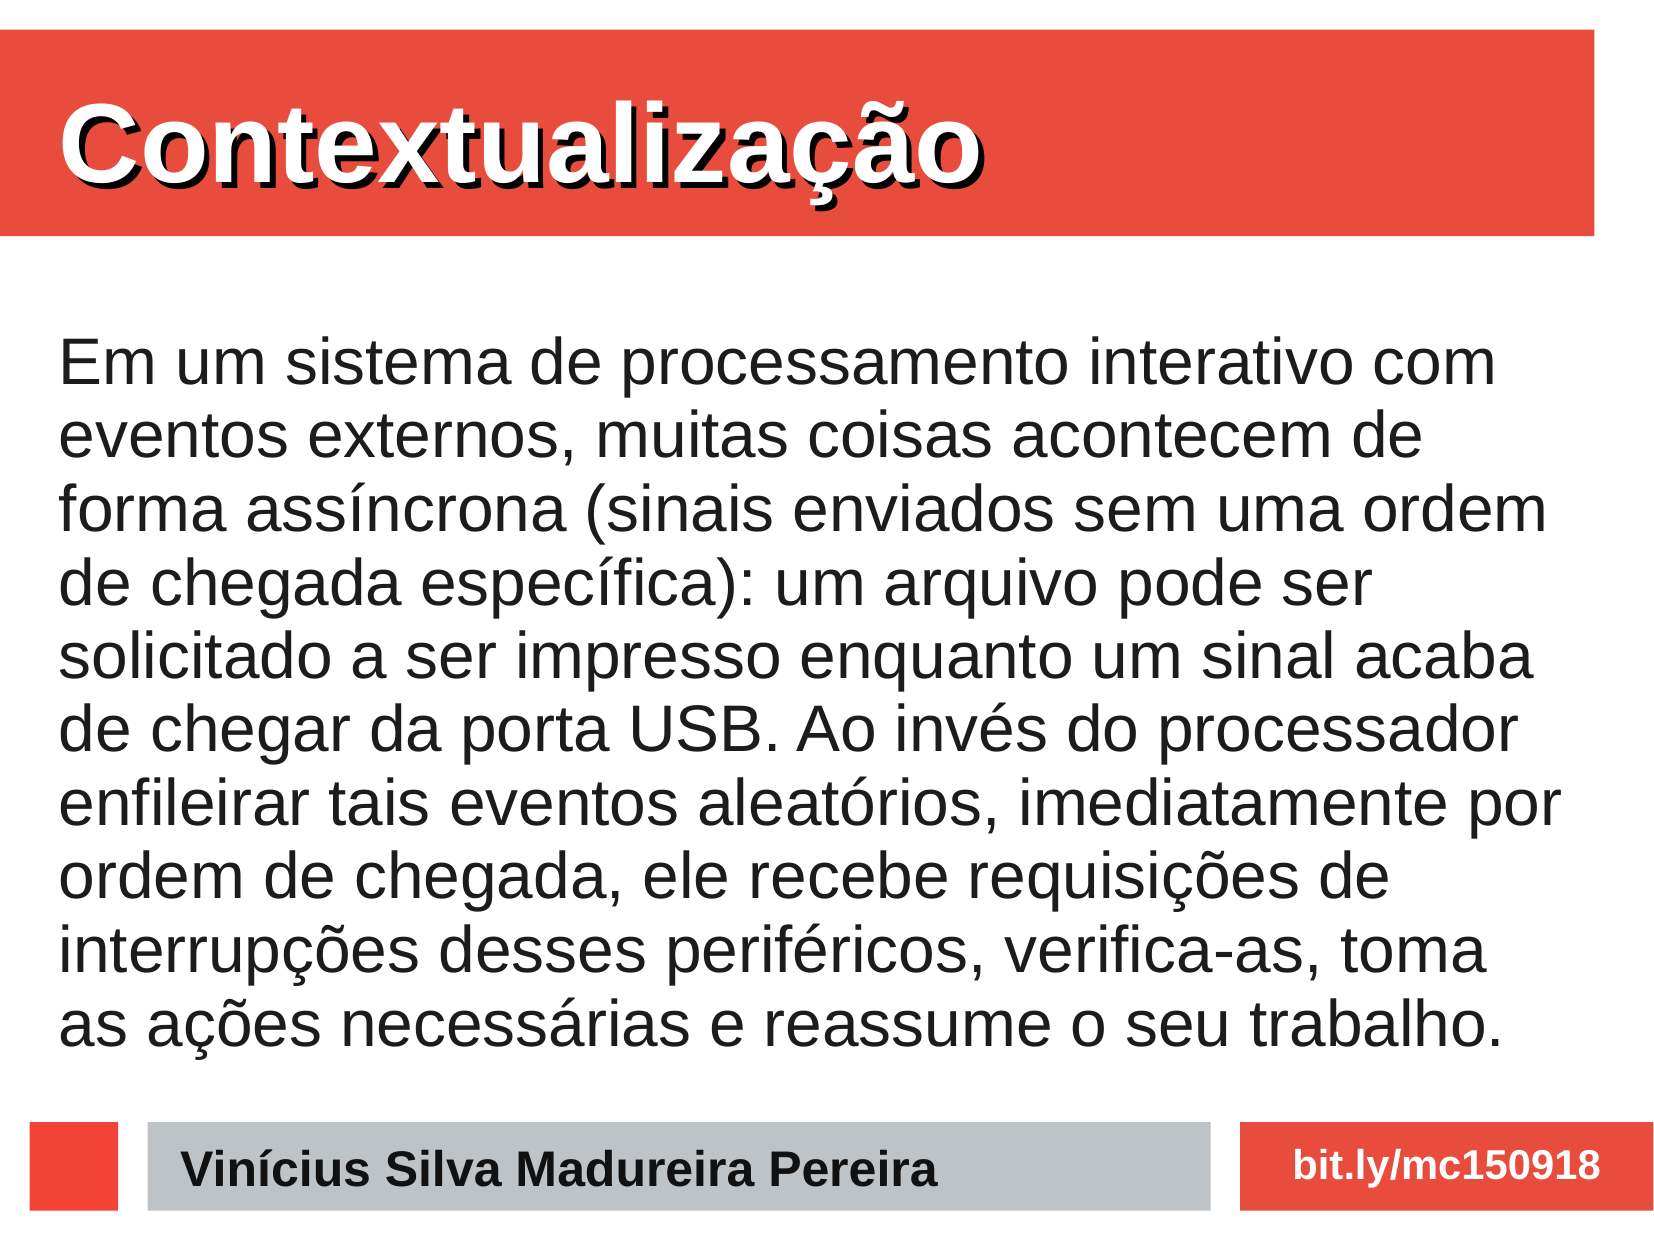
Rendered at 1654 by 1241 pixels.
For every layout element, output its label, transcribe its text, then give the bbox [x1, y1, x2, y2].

title Contextualização [59, 59, 1595, 207]
list Em um sistema de processamento interativo com eventos externos, muitas coisas acontecem de forma assíncrona (sinais enviados sem uma ordem de chegada específica): um arquivo pode ser solicitado a ser impresso enquanto um sinal acaba de chegar da porta USB. Ao invés do processador enfileirar tais eventos aleatórios, imediatamente por ordem de chegada, ele recebe requisições de interrupções desses periféricos, verifica-as, toma as ações necessárias e reassume o seu trabalho. [59, 324, 1565, 1093]
text_box bit.ly/mc150918 [1228, 1133, 1654, 1205]
text_box Vinícius Silva Madureira Pereira [165, 1133, 1170, 1205]
